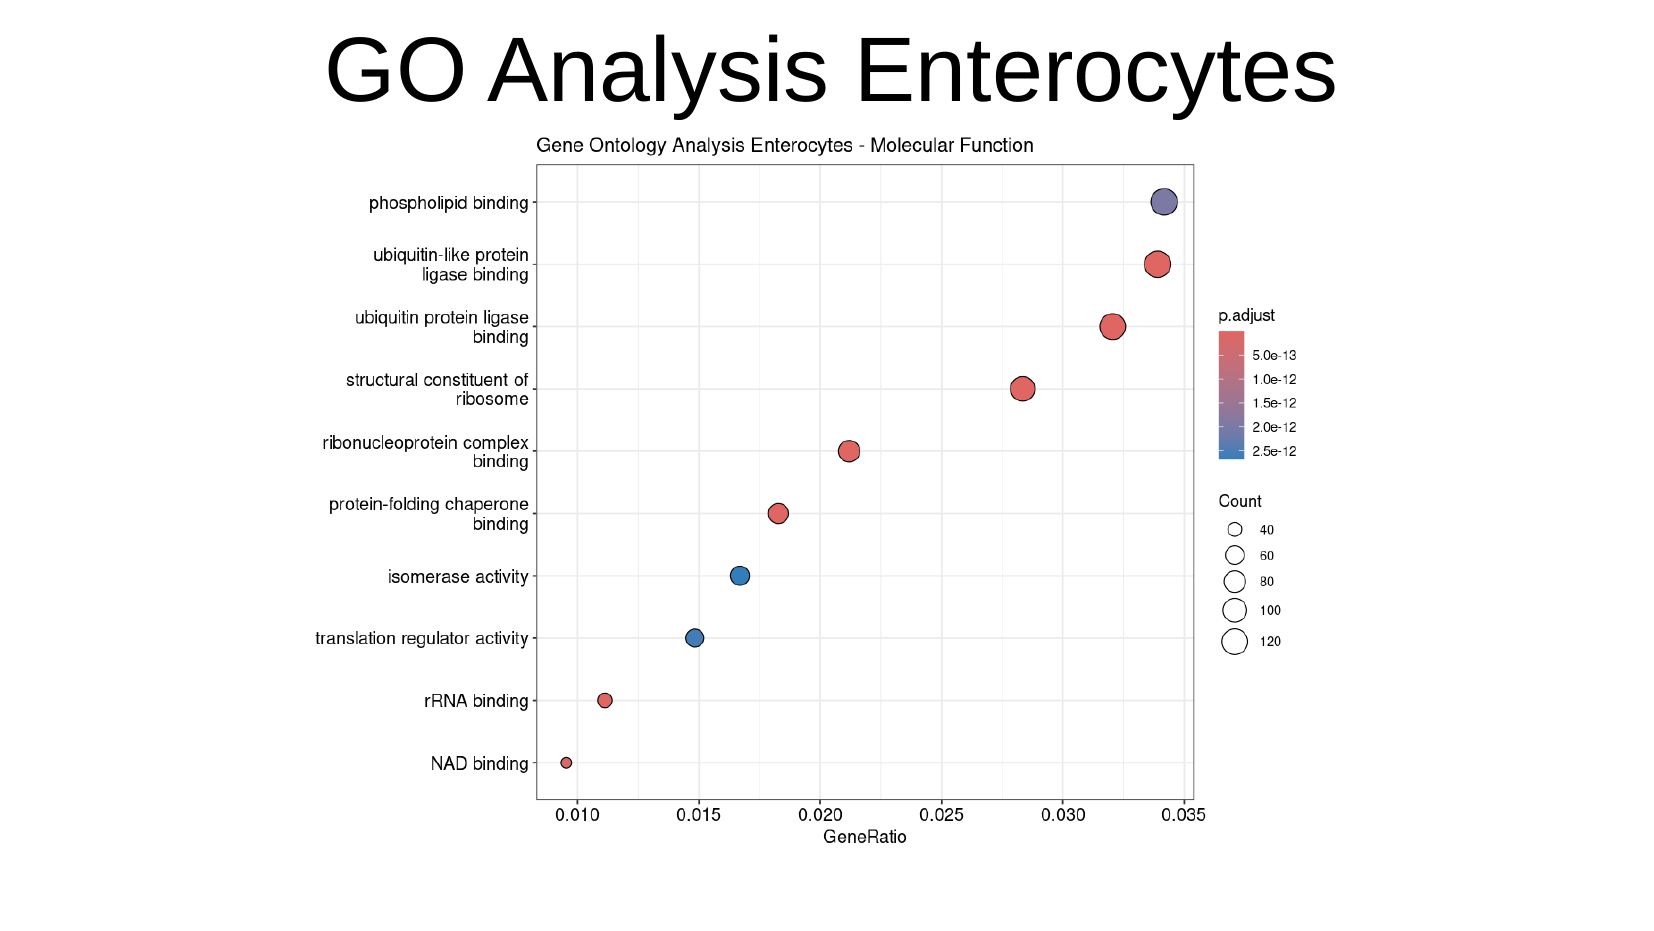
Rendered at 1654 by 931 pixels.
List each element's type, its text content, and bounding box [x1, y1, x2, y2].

title GO Analysis Enterocytes [88, 0, 1577, 148]
picture [307, 148, 1312, 855]
